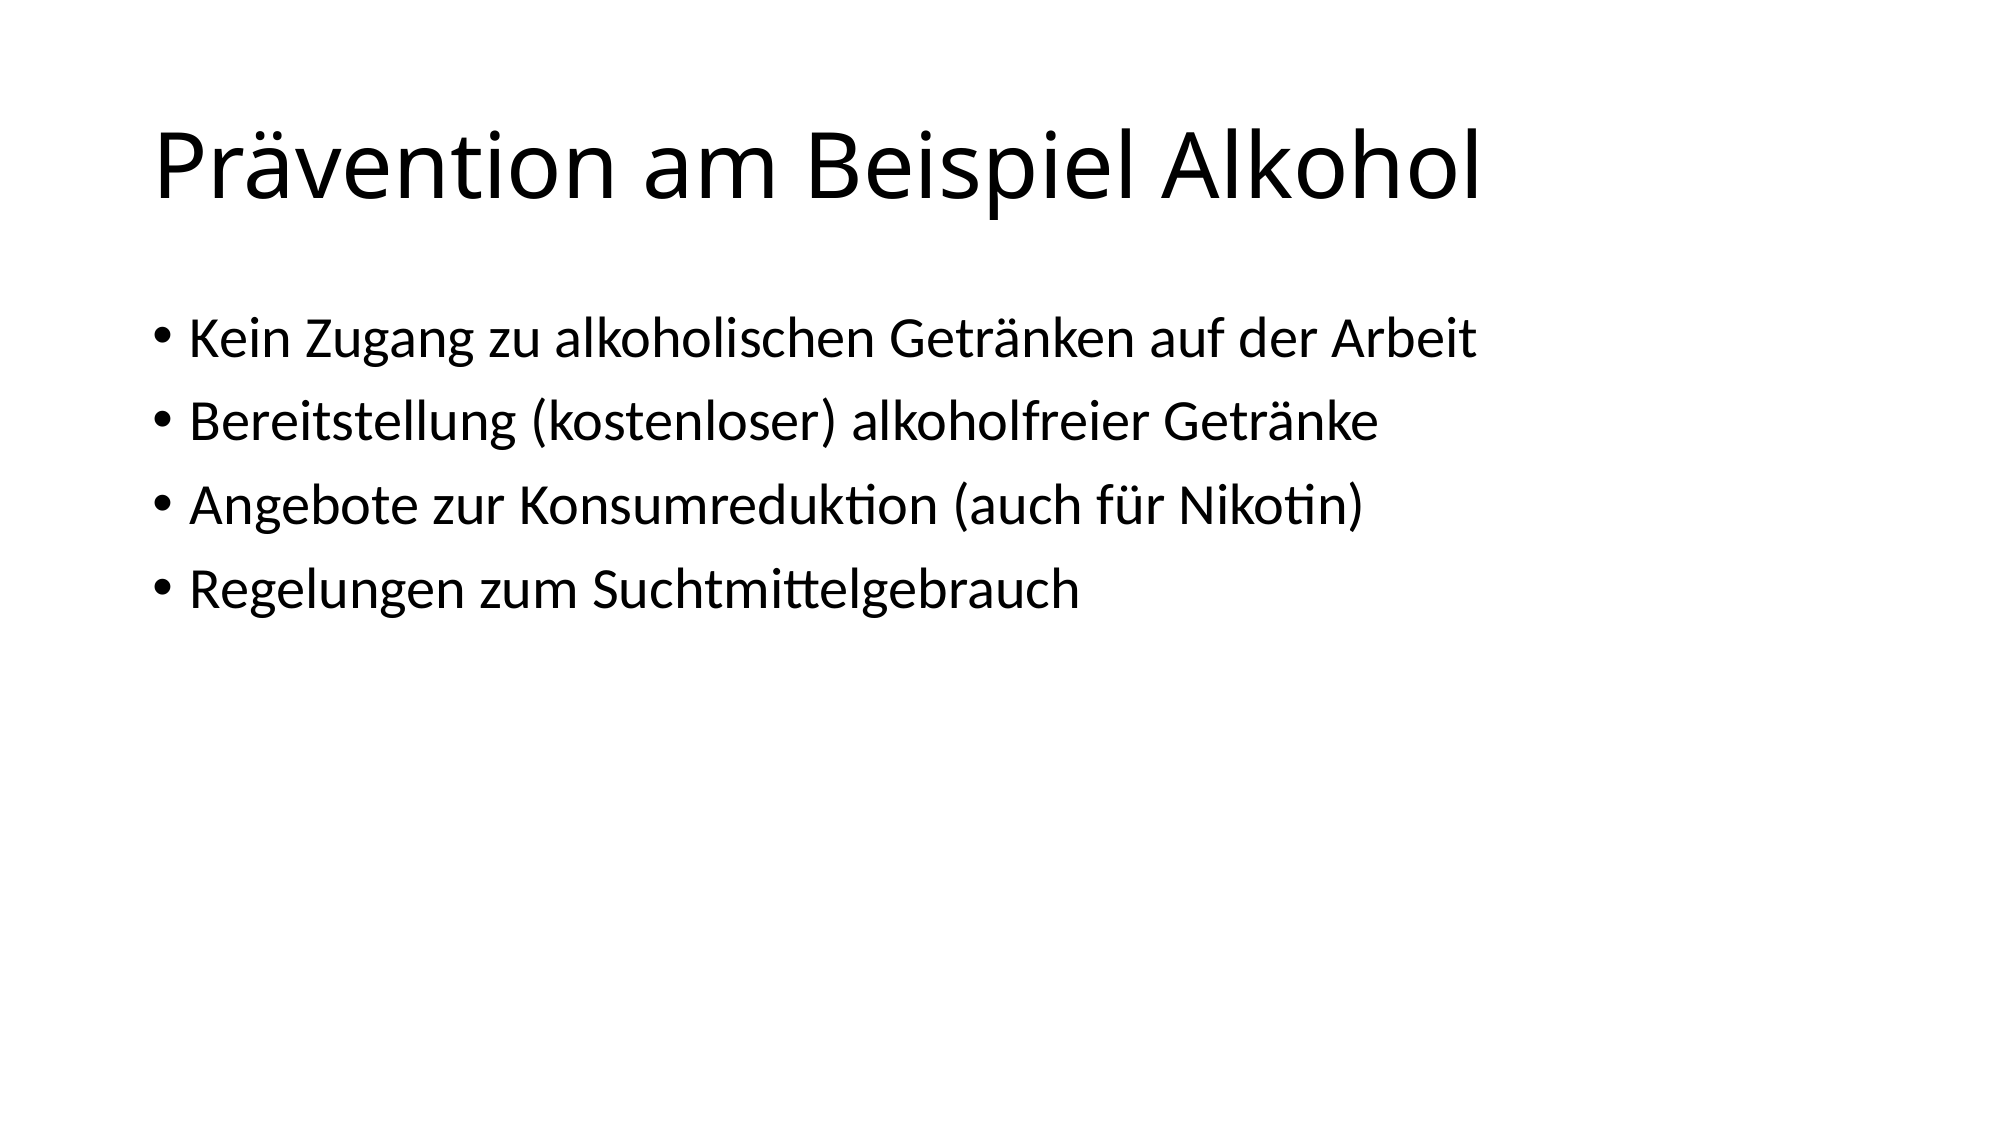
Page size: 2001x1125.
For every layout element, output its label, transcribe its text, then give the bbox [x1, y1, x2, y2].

title Prävention am Beispiel Alkohol [137, 59, 1863, 278]
list Kein Zugang zu alkoholischen Getränken auf der Arbeit Bereitstellung (kostenloser) alkoholfreier Getränke Angebote zur Konsumreduktion (auch für Nikotin) Regelungen zum Suchtmittelgebrauch [137, 299, 1863, 1014]
